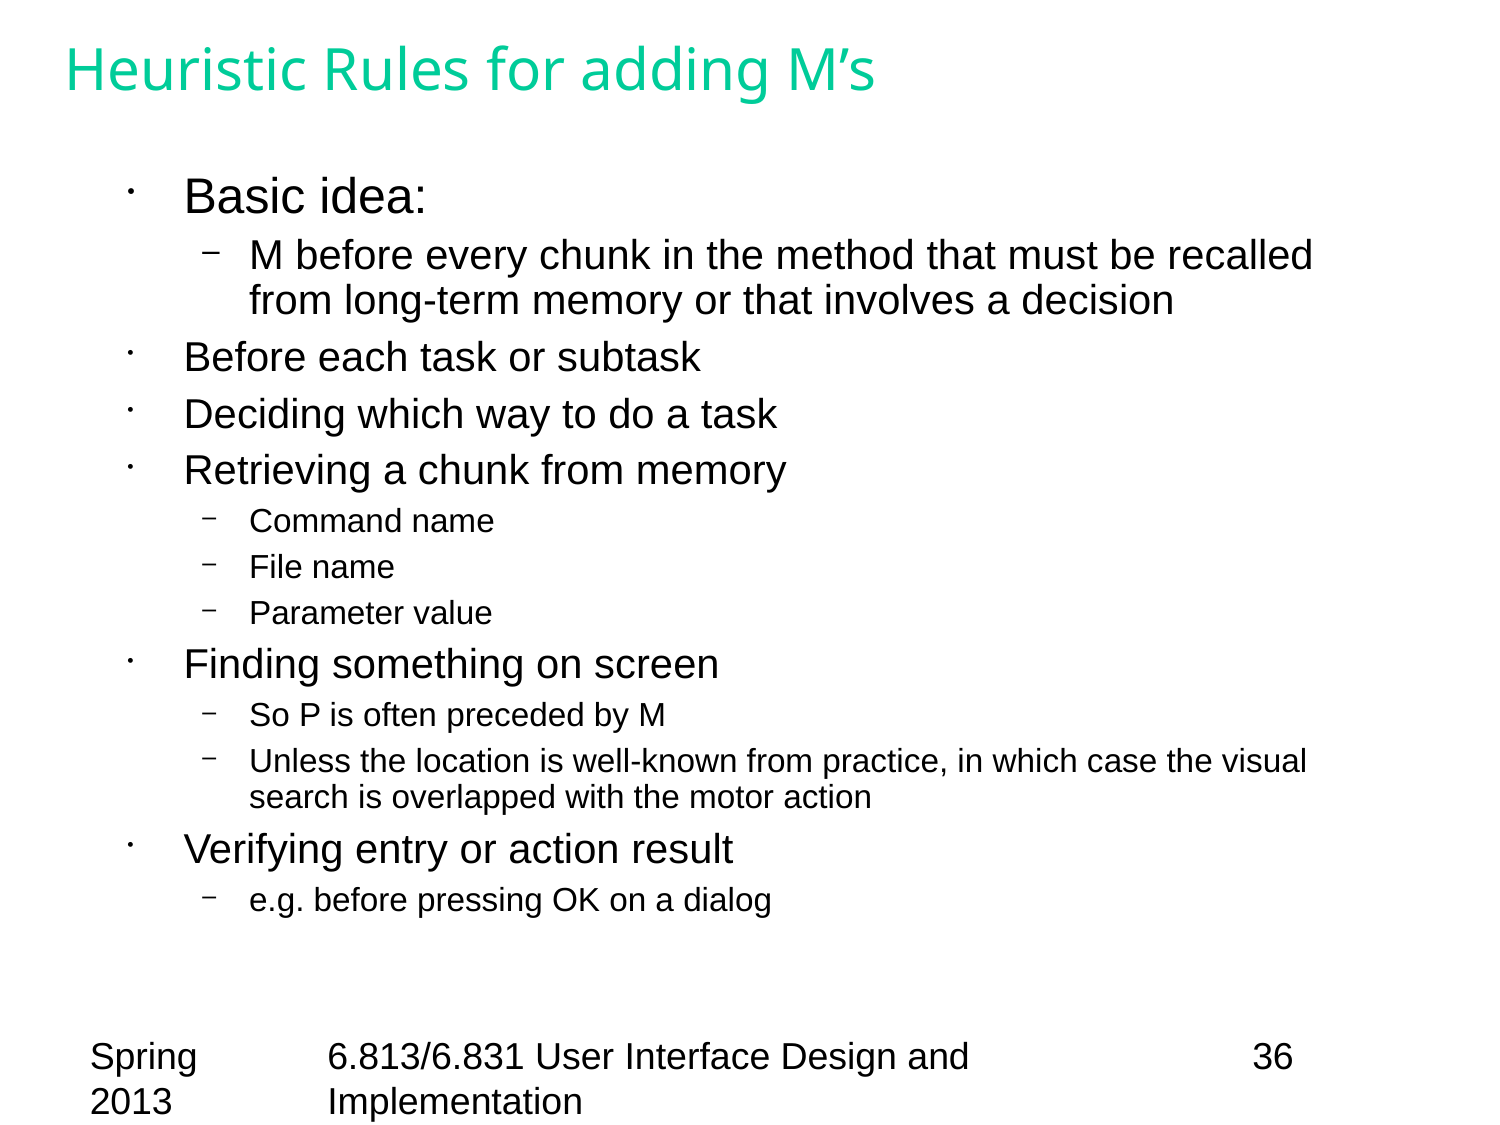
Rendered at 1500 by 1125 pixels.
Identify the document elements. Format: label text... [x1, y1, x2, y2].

slide_number Spring 2013 [75, 1024, 300, 1103]
list Basic idea: M before every chunk in the method that must be recalled from long-term memory or that involves a decision Before each task or subtask Deciding which way to do a task Retrieving a chunk from memory Command name File name Parameter value Finding something on screen So P is often preceded by M Unless the location is well-known from practice, in which case the visual search is overlapped with the motor action Verifying entry or action result e.g. before pressing OK on a dialog [112, 162, 1388, 938]
footer 6.813/6.831 User Interface Design and Implementation [312, 1024, 1225, 1103]
title Heuristic Rules for adding M’s [50, 24, 1438, 150]
slide_number <number> [1237, 1024, 1425, 1103]
